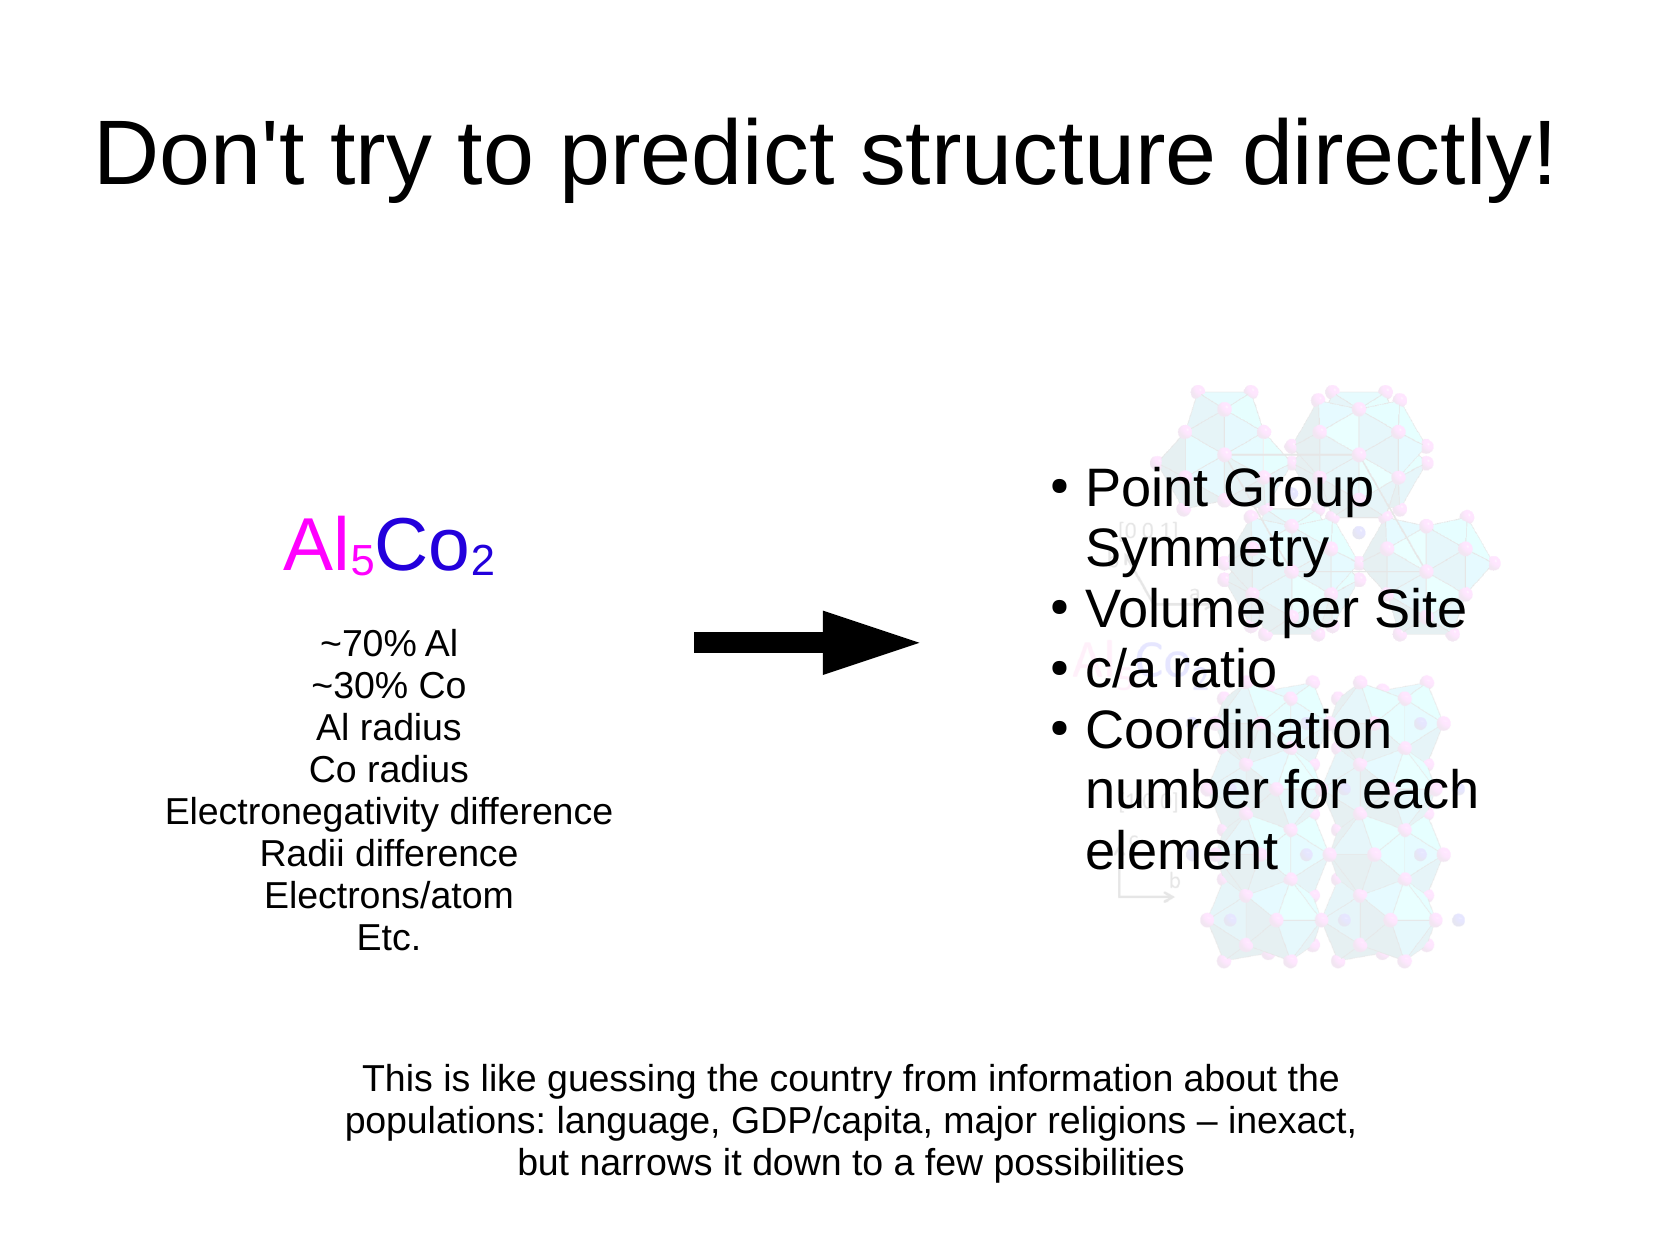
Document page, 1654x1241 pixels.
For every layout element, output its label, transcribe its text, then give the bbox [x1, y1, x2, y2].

text_box [1064, 381, 1505, 975]
text_box Point Group Symmetry Volume per Site c/a ratio Coordination number for each element [1035, 450, 1501, 889]
text_box This is like guessing the country from information about the populations: language, GDP/capita, major religions – inexact, but narrows it down to a few possibilities [330, 1050, 1411, 1241]
title Don't try to predict structure directly! [82, 49, 1571, 257]
text_box Al5Co2 [269, 495, 511, 615]
text_box ~70% Al ~30% Co Al radius Co radius Electronegativity difference Radii difference Electrons/atom Etc. [150, 615, 629, 966]
